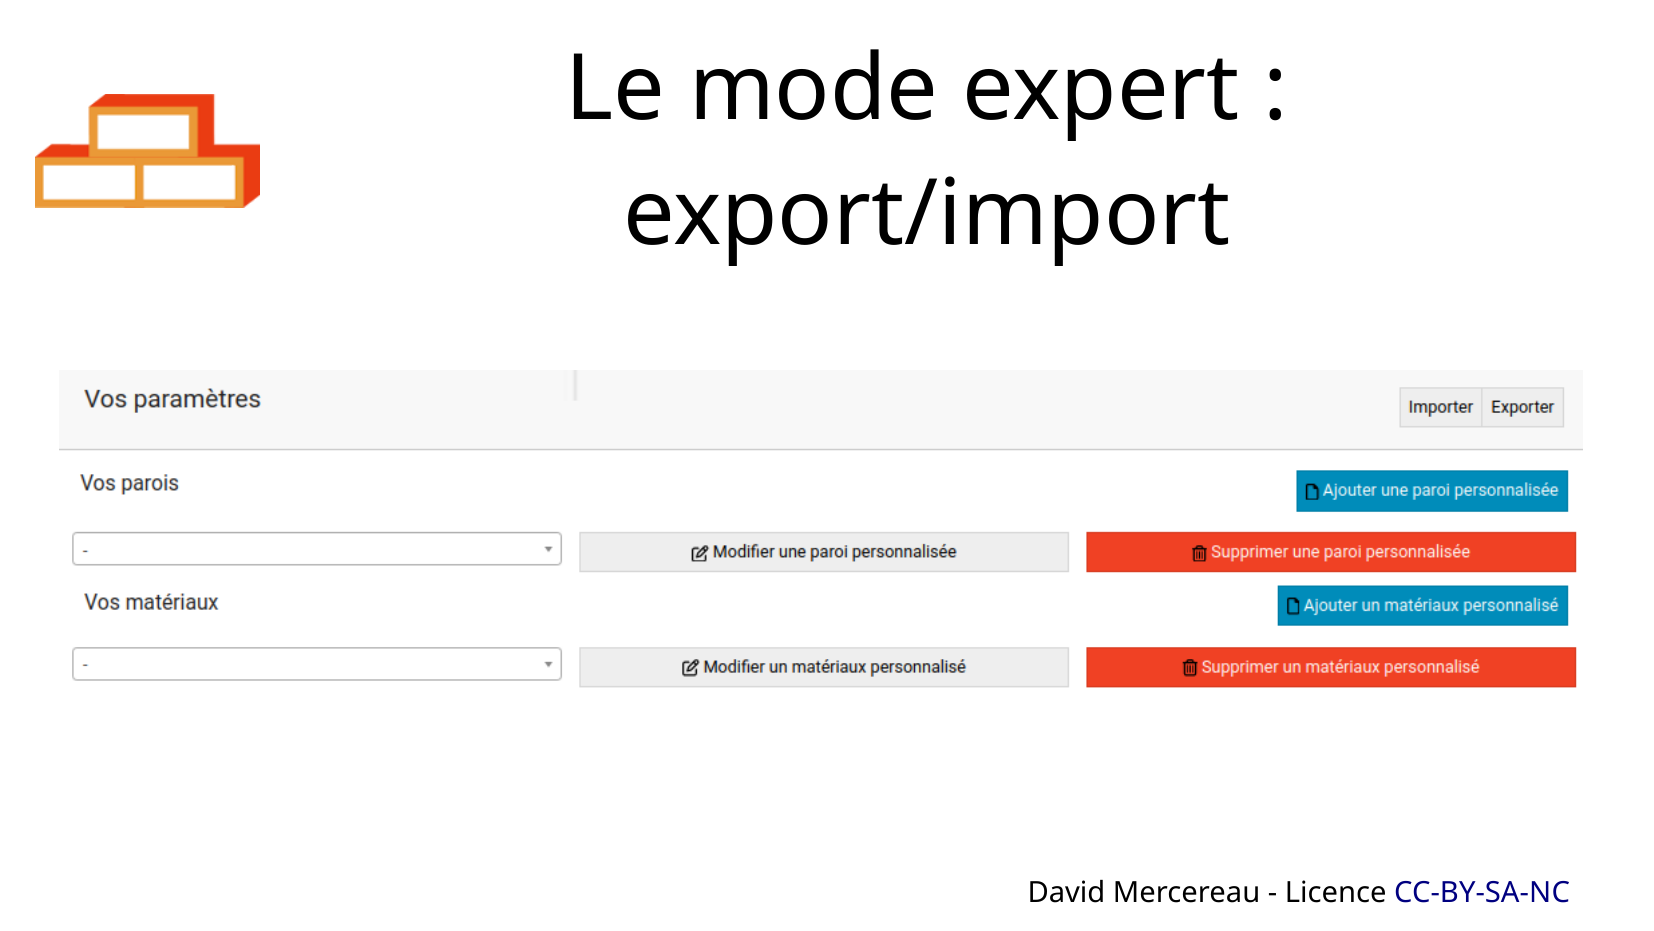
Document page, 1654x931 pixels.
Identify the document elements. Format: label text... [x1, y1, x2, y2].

picture [59, 370, 1583, 717]
title Le mode expert : export/import [271, 54, 1583, 239]
picture [35, 94, 260, 208]
